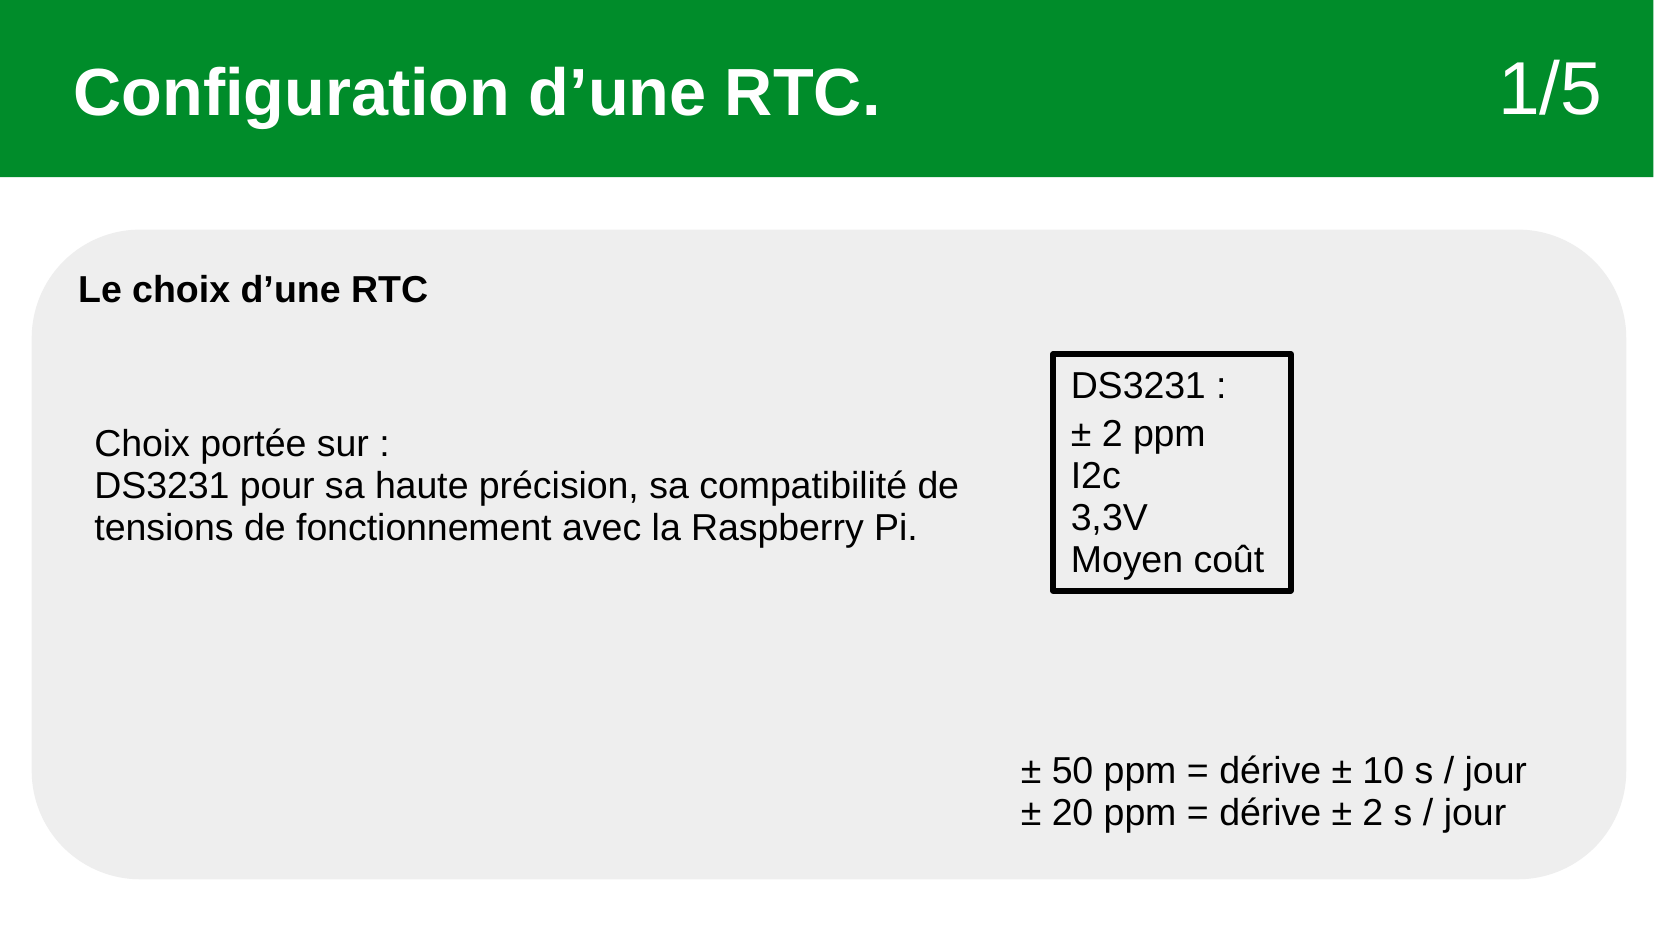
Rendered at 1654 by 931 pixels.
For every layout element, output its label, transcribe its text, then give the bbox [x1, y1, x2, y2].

text_box DS3231 : ± 2 ppm I2c 3,3V Moyen coût [1053, 354, 1291, 591]
text_box ± 50 ppm = dérive ± 10 s / jour ± 20 ppm = dérive ± 2 s / jour [1006, 742, 1554, 842]
text_box [0, 0, 1476, 178]
text_box 1/5 [1476, 0, 1625, 178]
text_box [1625, 0, 1654, 178]
text_box Configuration d’une RTC. [59, 47, 945, 138]
text_box Choix portée sur : DS3231 pour sa haute précision, sa compatibilité de tensions de fonctionnement avec la Raspberry Pi. [79, 414, 1037, 574]
text_box Le choix d’une RTC [31, 229, 1627, 880]
